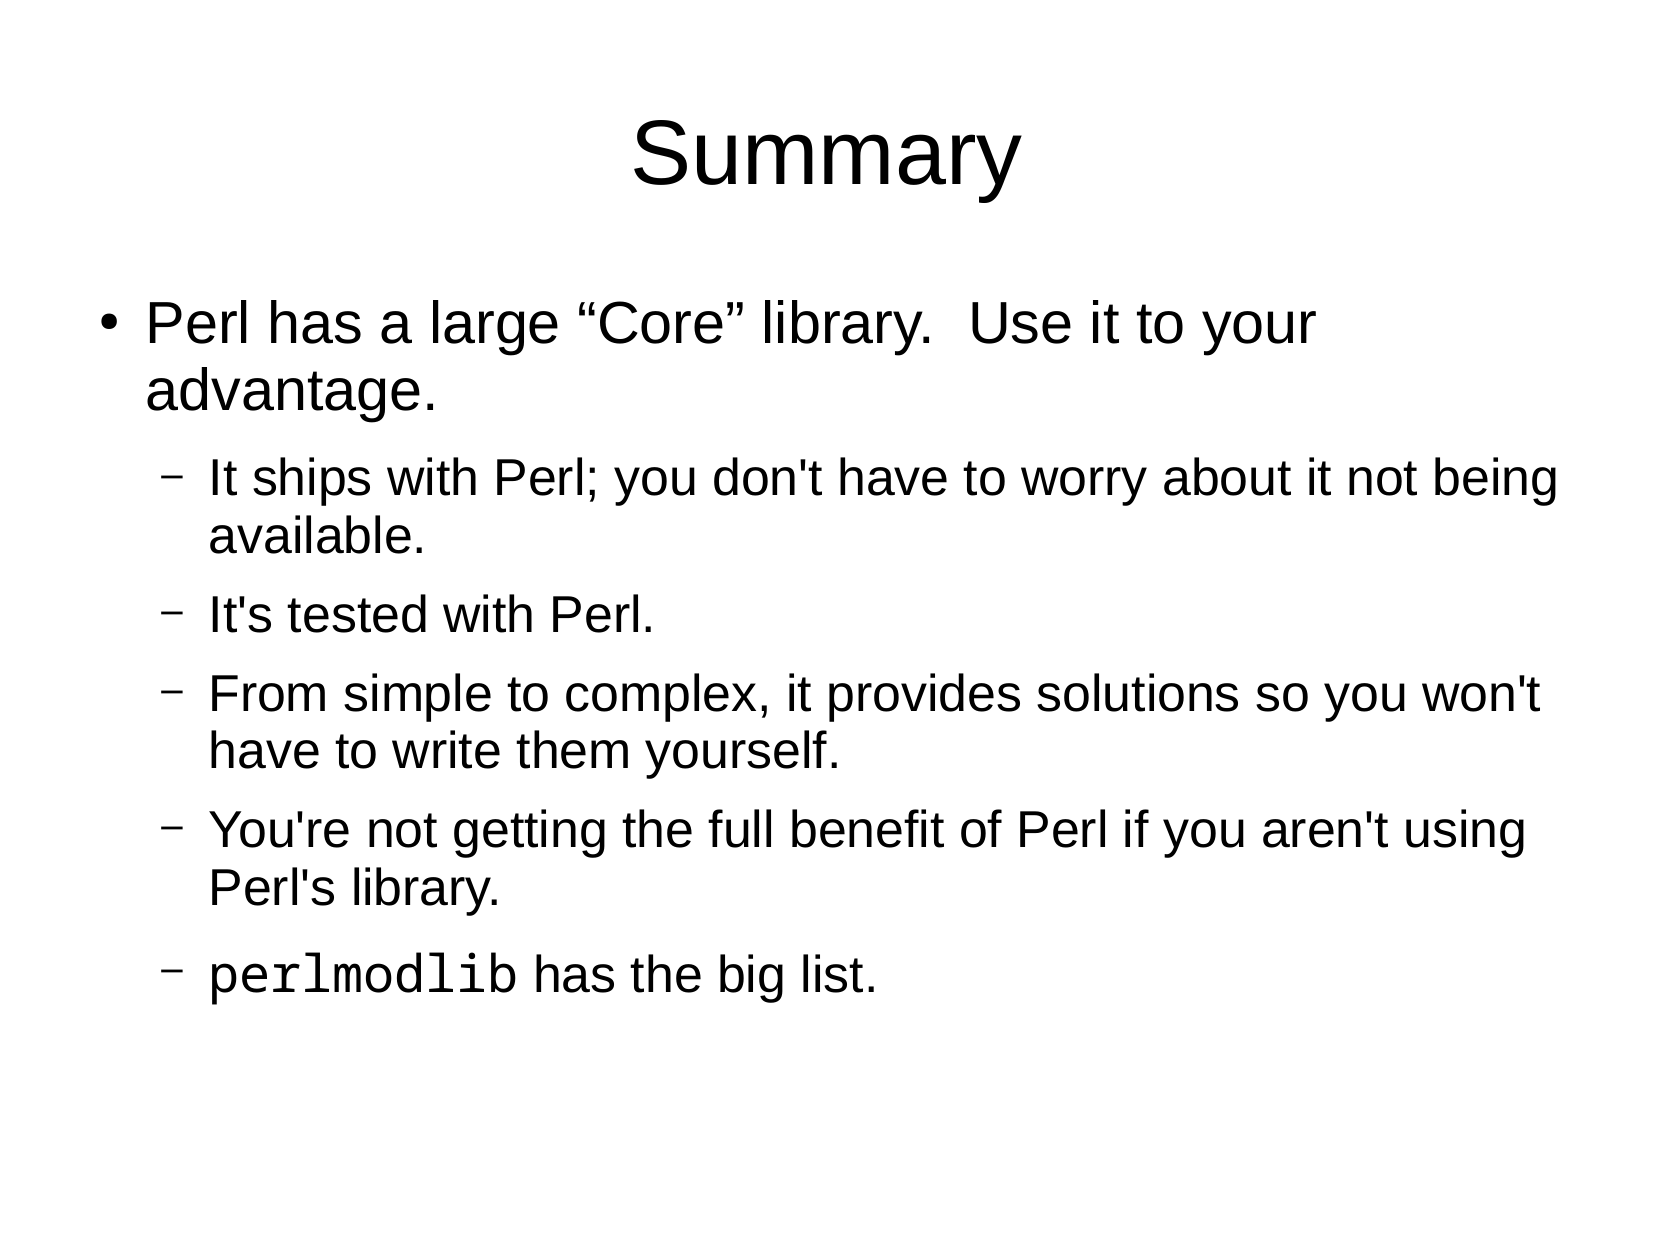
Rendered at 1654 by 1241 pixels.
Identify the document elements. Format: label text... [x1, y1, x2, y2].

title Summary [82, 49, 1571, 257]
list Perl has a large “Core” library. Use it to your advantage. It ships with Perl; you don't have to worry about it not being available. It's tested with Perl. From simple to complex, it provides solutions so you won't have to write them yourself. You're not getting the full benefit of Perl if you aren't using Perl's library. perlmodlib has the big list. [82, 290, 1571, 1010]
